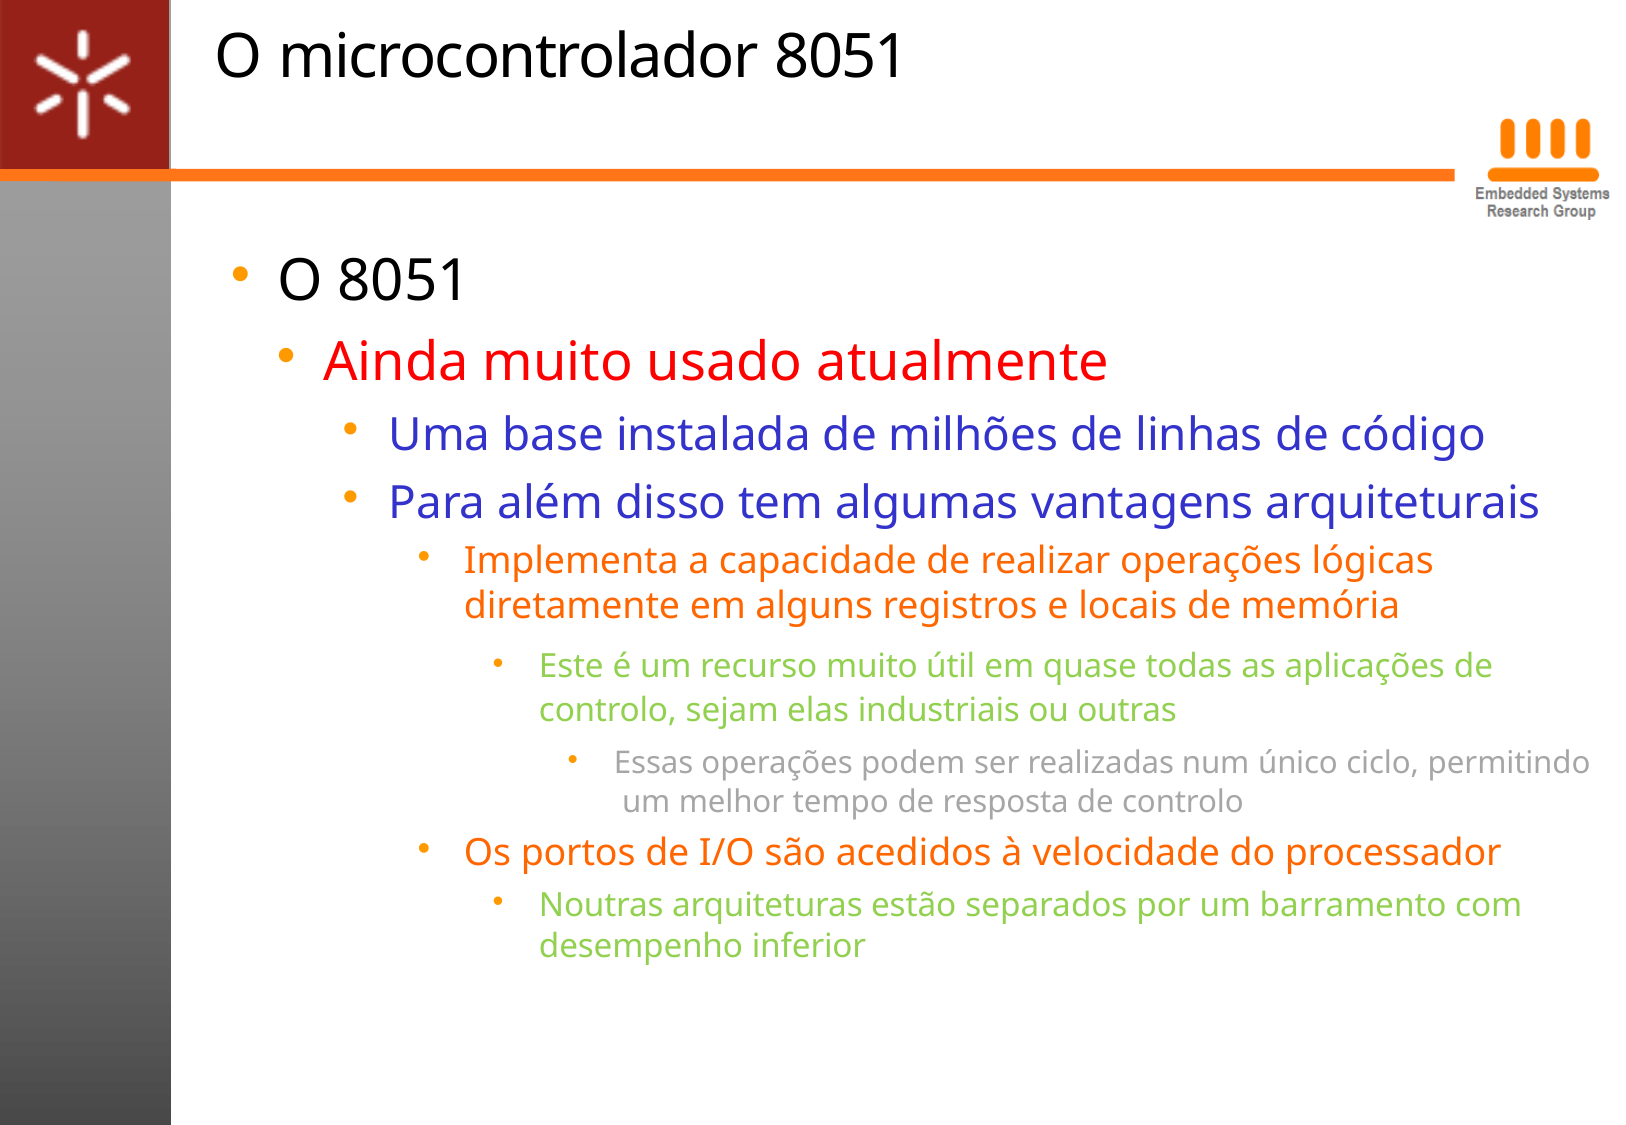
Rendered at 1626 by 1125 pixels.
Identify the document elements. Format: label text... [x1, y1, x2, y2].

text_box O 8051 Ainda muito usado atualmente Uma base instalada de milhões de linhas de código Para além disso tem algumas vantagens arquiteturais Implementa a capacidade de realizar operações lógicas diretamente em alguns registros e locais de memória Este é um recurso muito útil em quase todas as aplicações de controlo, sejam elas industriais ou outras Essas operações podem ser realizadas num único ciclo, permitindo um melhor tempo de resposta de controlo Os portos de I/O são acedidos à velocidade do processador Noutras arquiteturas estão separados por um barramento com desempenho inferior [228, 224, 1595, 964]
picture [1475, 118, 1610, 220]
picture [0, 0, 171, 169]
picture [0, 182, 171, 1125]
title O microcontrolador 8051 [212, 16, 1004, 234]
